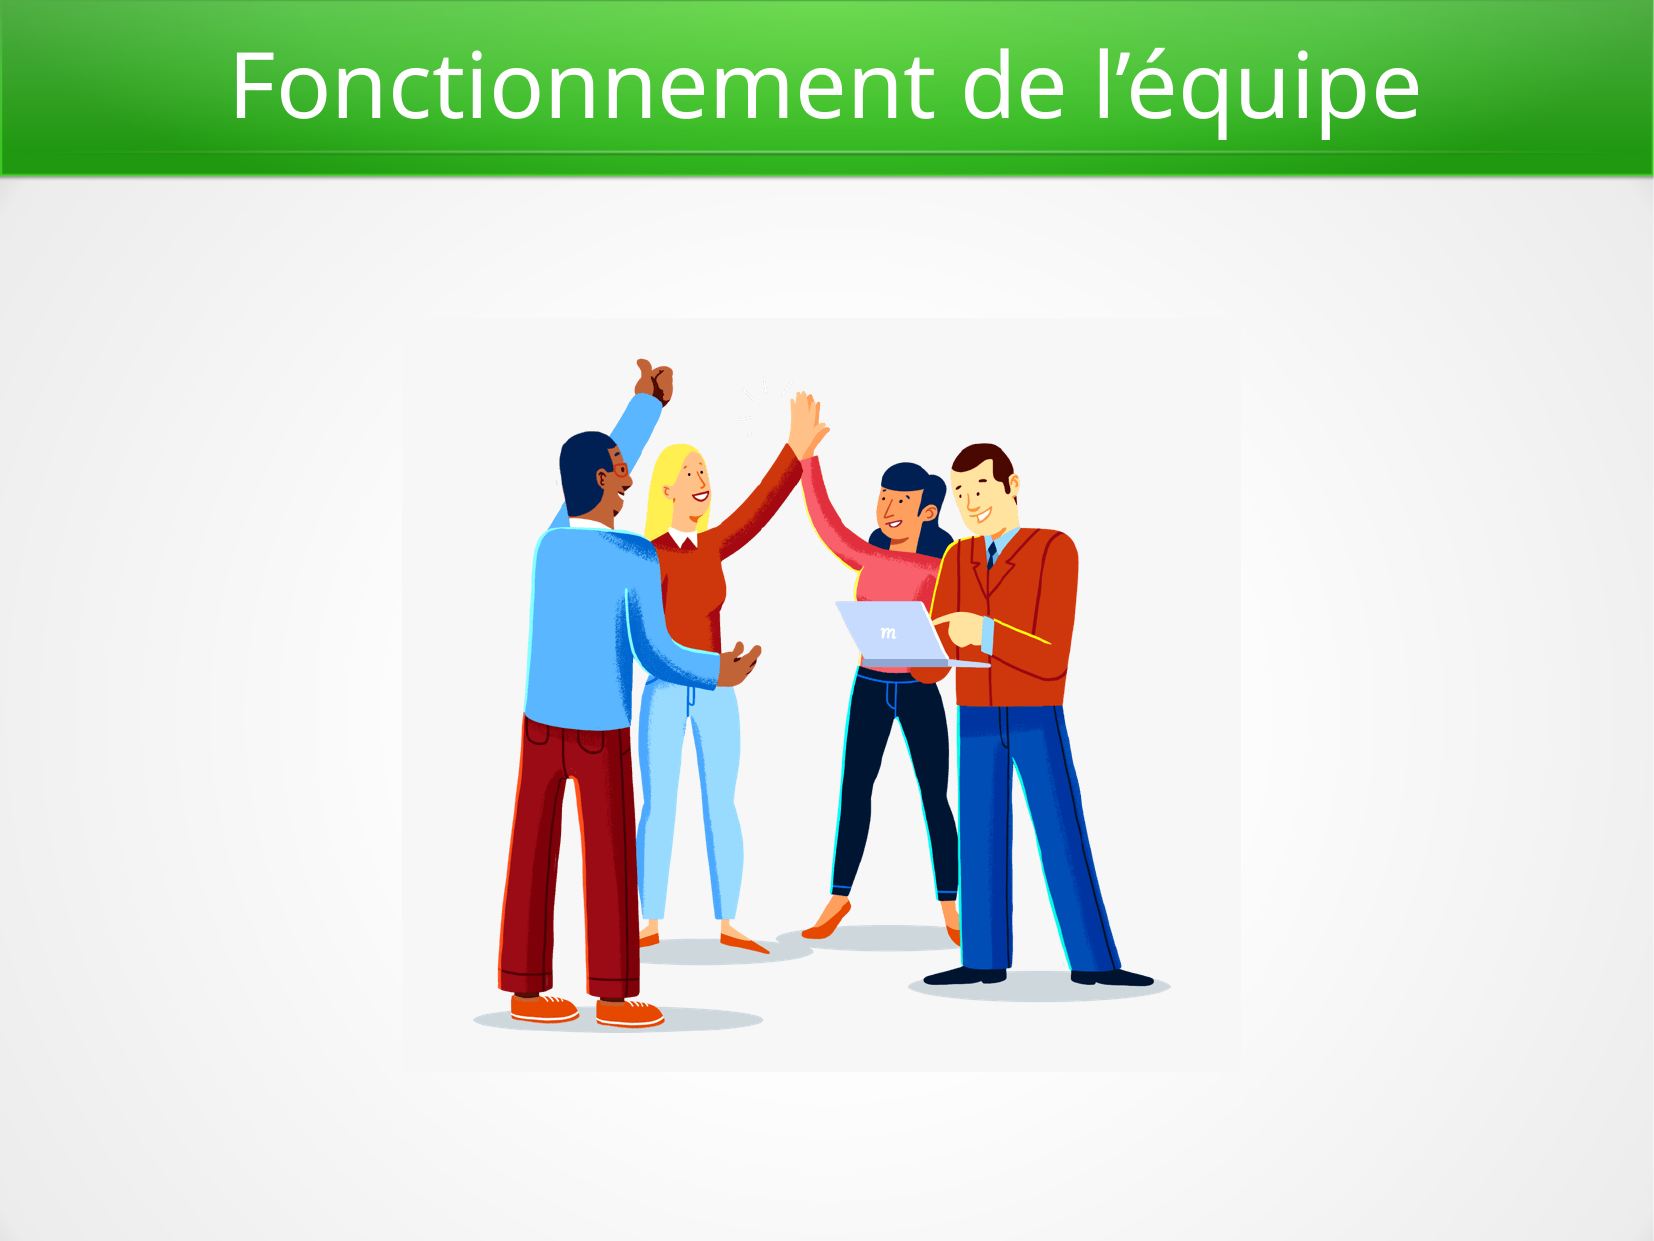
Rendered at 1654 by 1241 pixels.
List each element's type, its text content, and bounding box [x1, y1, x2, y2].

picture [0, 0, 1654, 1241]
title Fonctionnement de l’équipe [82, 11, 1571, 154]
